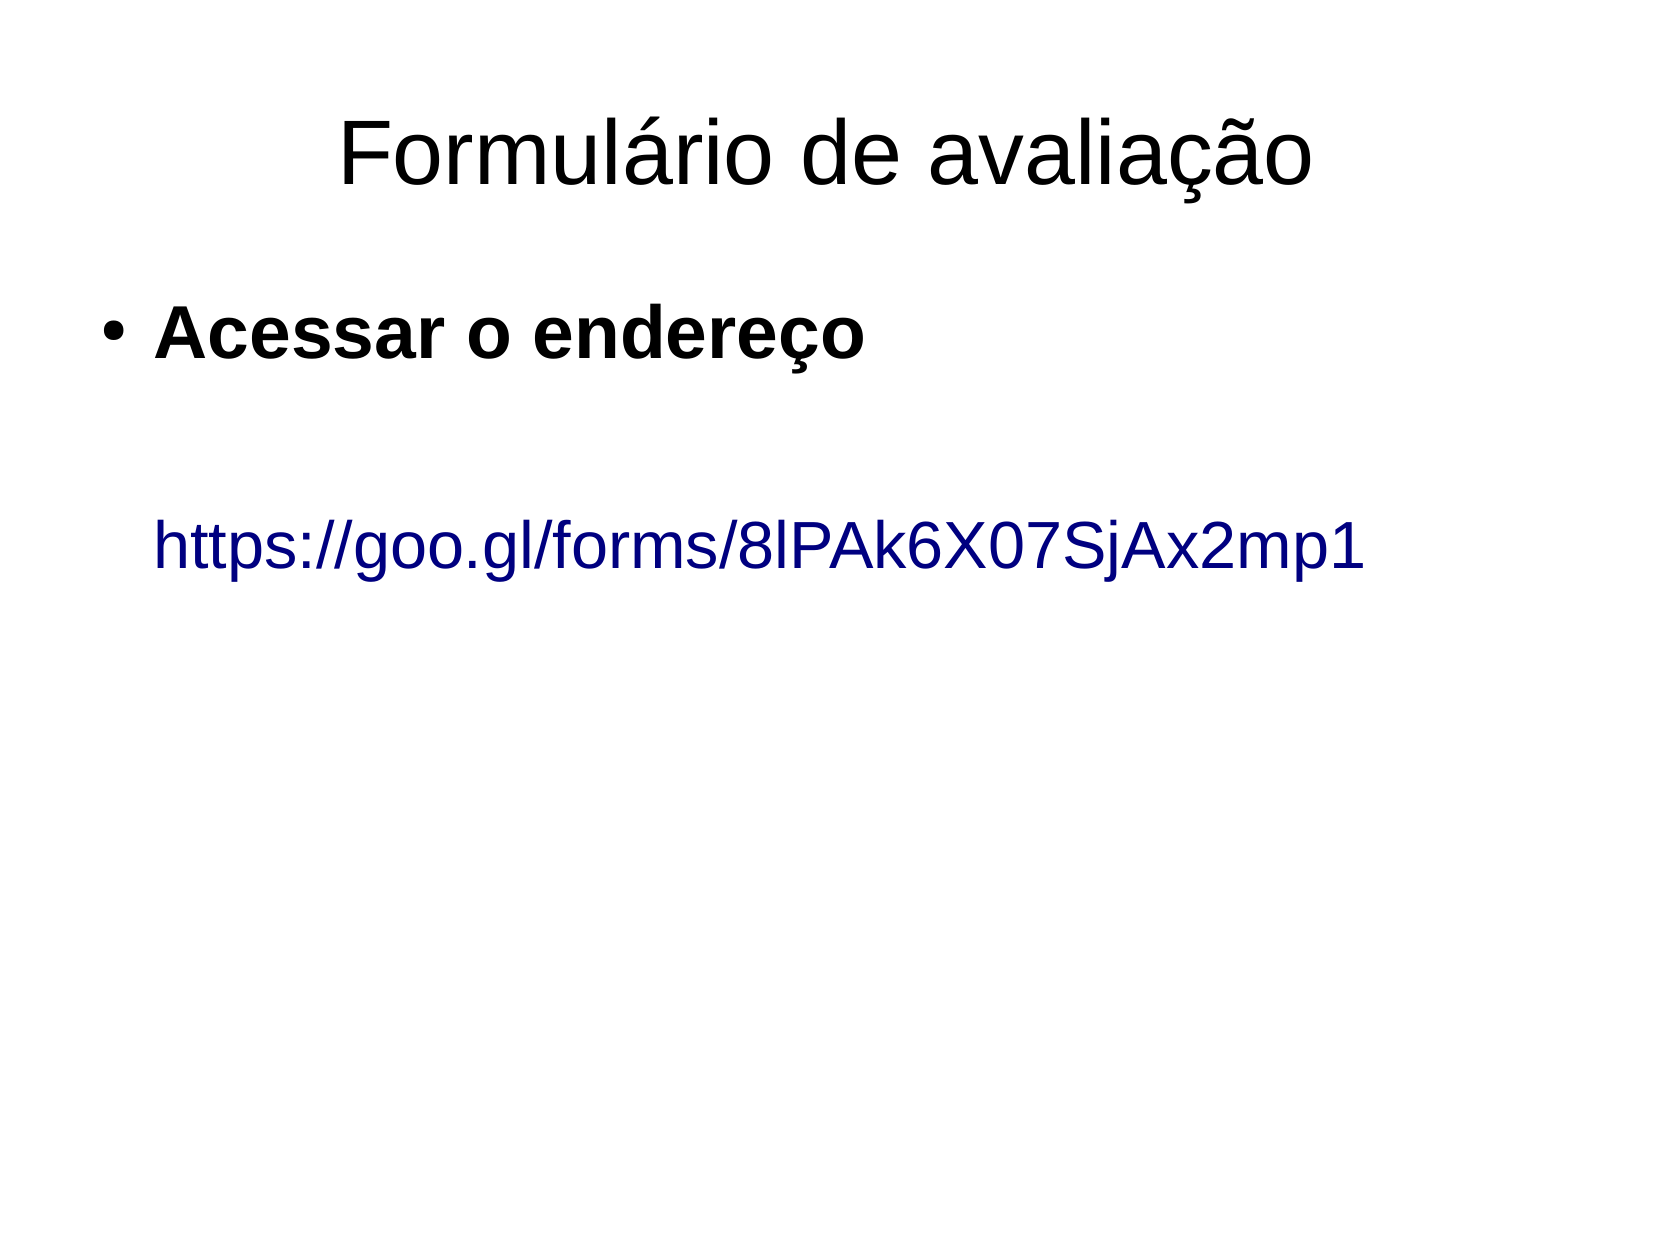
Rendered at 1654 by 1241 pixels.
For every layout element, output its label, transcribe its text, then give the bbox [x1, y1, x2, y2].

list Acessar o endereço https://goo.gl/forms/8lPAk6X07SjAx2mp1 [82, 290, 1571, 1010]
title Formulário de avaliação [82, 49, 1571, 257]
